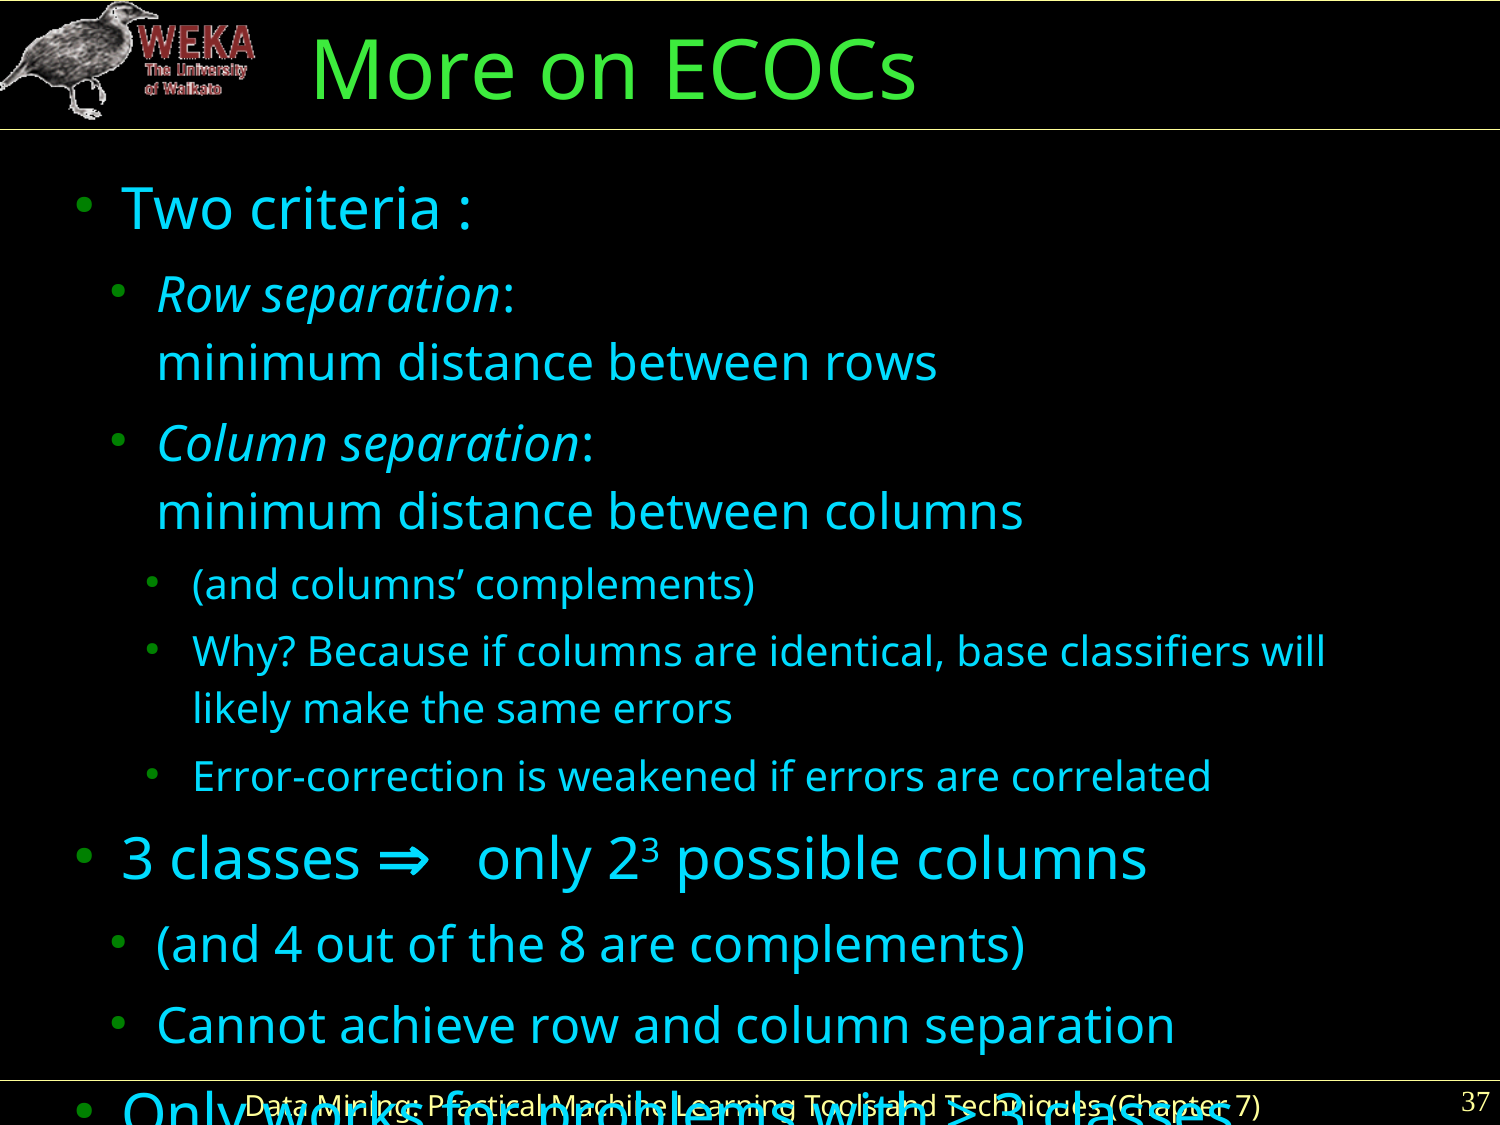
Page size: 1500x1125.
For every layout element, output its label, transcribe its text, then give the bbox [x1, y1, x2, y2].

text_box Two criteria : Row separation: minimum distance between rows Column separation: minimum distance between columns (and columns’ complements) Why? Because if columns are identical, base classifiers will likely make the same errors Error-correction is weakened if errors are correlated 3 classes  only 23 possible columns (and 4 out of the 8 are complements) Cannot achieve row and column separation Only works for problems with > 3 classes [59, 159, 1447, 1023]
picture [0, 1, 266, 129]
title More on ECOCs [295, 0, 1500, 148]
